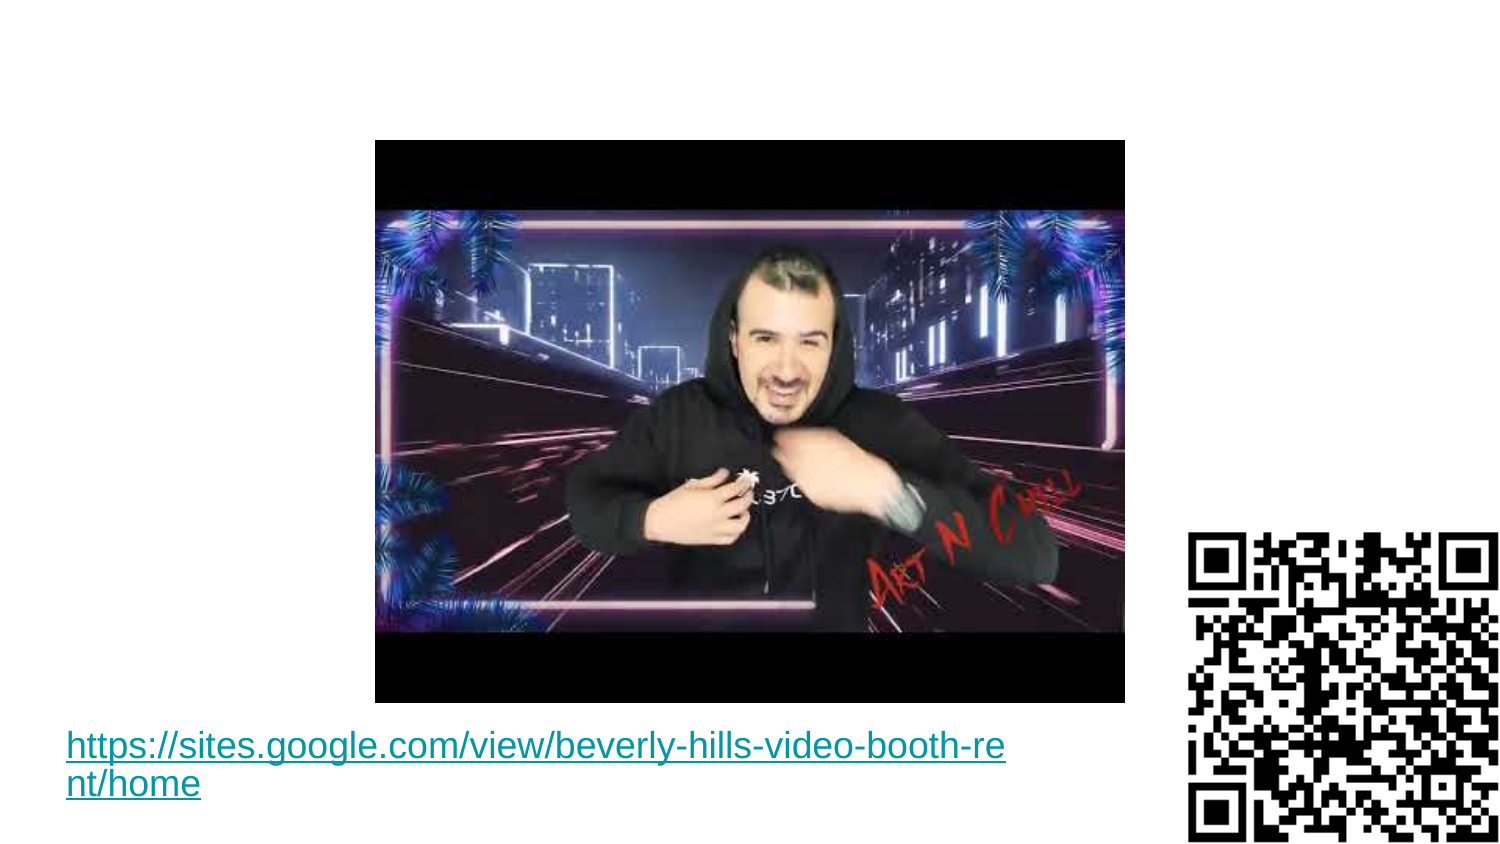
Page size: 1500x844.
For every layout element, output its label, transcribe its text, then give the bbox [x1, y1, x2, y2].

picture [375, 140, 1125, 704]
list https://sites.google.com/view/beverly-hills-video-booth-rent/home [51, 694, 1036, 794]
picture [1187, 531, 1500, 844]
